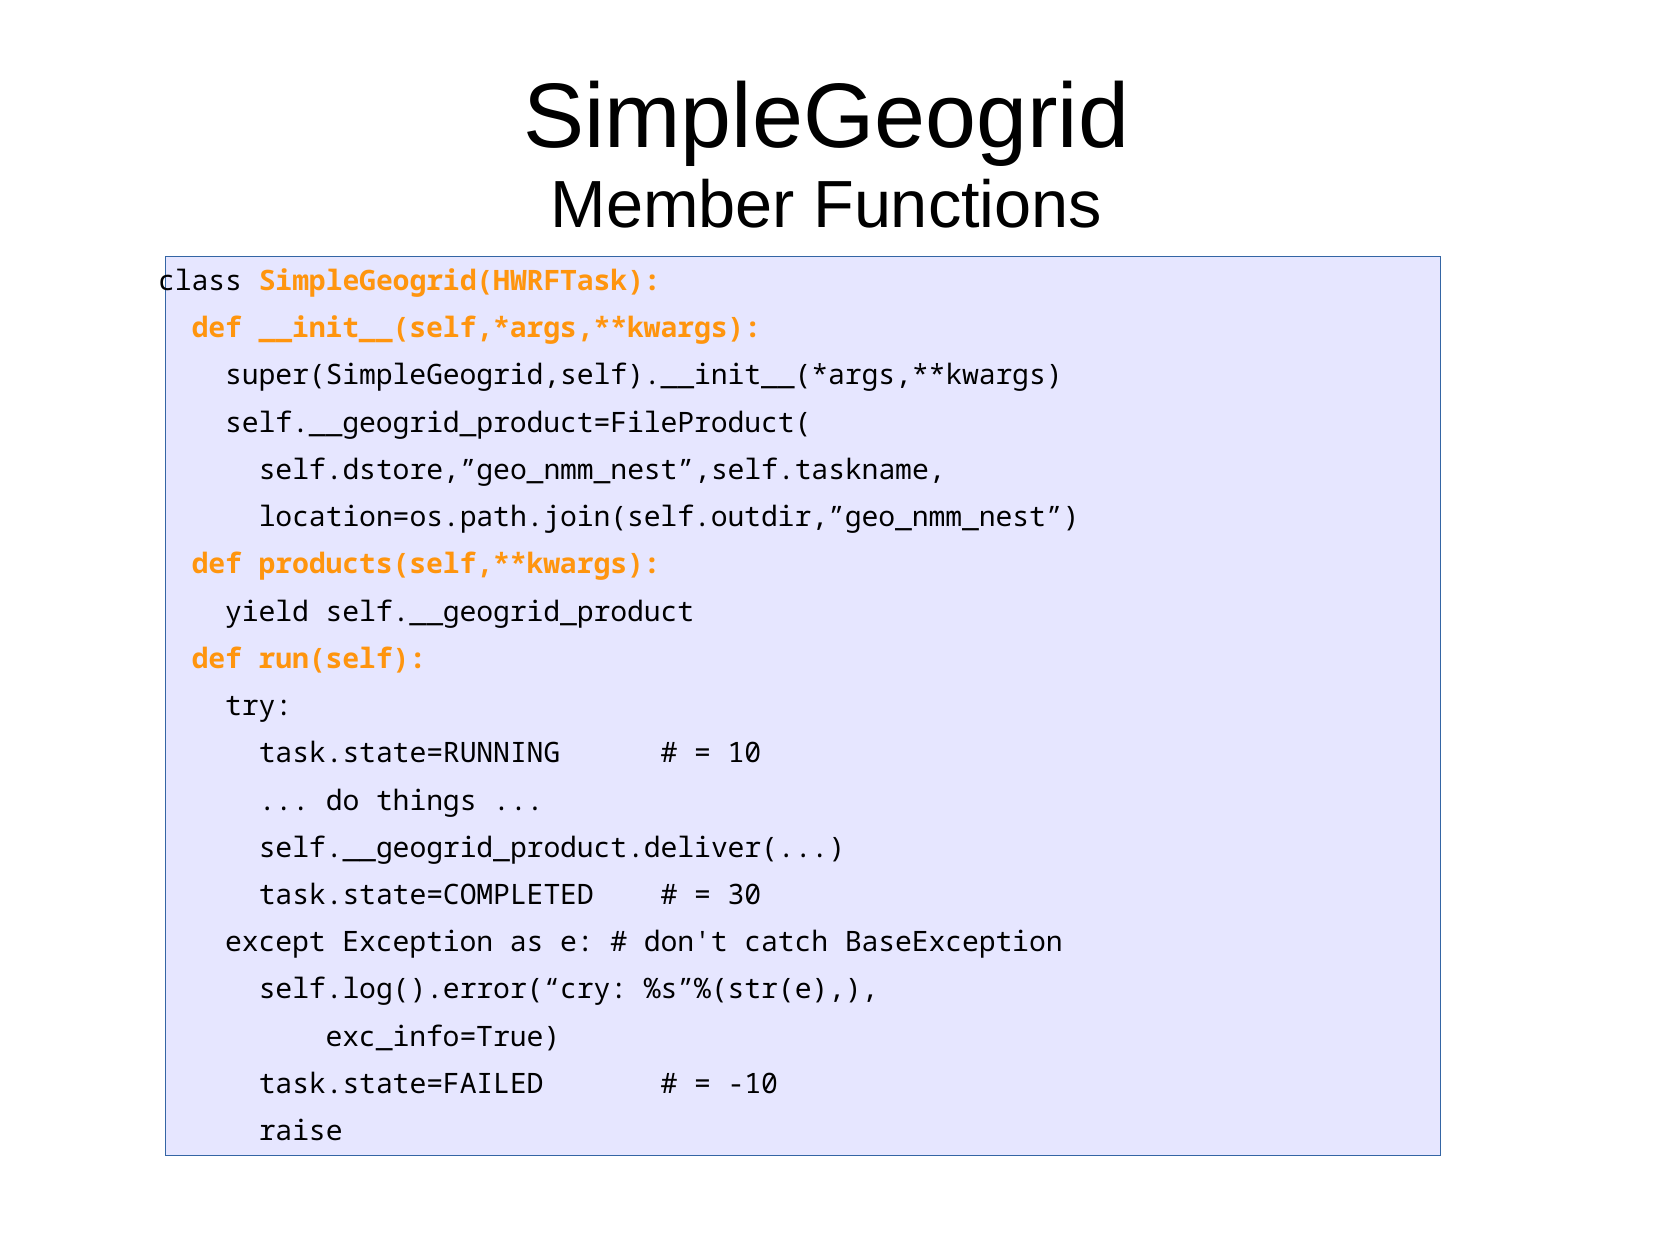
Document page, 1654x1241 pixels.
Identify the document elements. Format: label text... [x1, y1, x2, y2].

list class SimpleGeogrid(HWRFTask): def __init__(self,*args,**kwargs): super(SimpleGeogrid,self).__init__(*args,**kwargs) self.__geogrid_product=FileProduct( self.dstore,”geo_nmm_nest”,self.taskname, location=os.path.join(self.outdir,”geo_nmm_nest”) def products(self,**kwargs): yield self.__geogrid_product def run(self): try: task.state=RUNNING # = 10 ... do things ... self.__geogrid_product.deliver(...) task.state=COMPLETED # = 30 except Exception as e: # don't catch BaseException self.log().error(“cry: %s”%(str(e),), exc_info=True) task.state=FAILED # = -10 raise [105, 260, 1441, 1156]
title SimpleGeogrid Member Functions [82, 49, 1571, 257]
